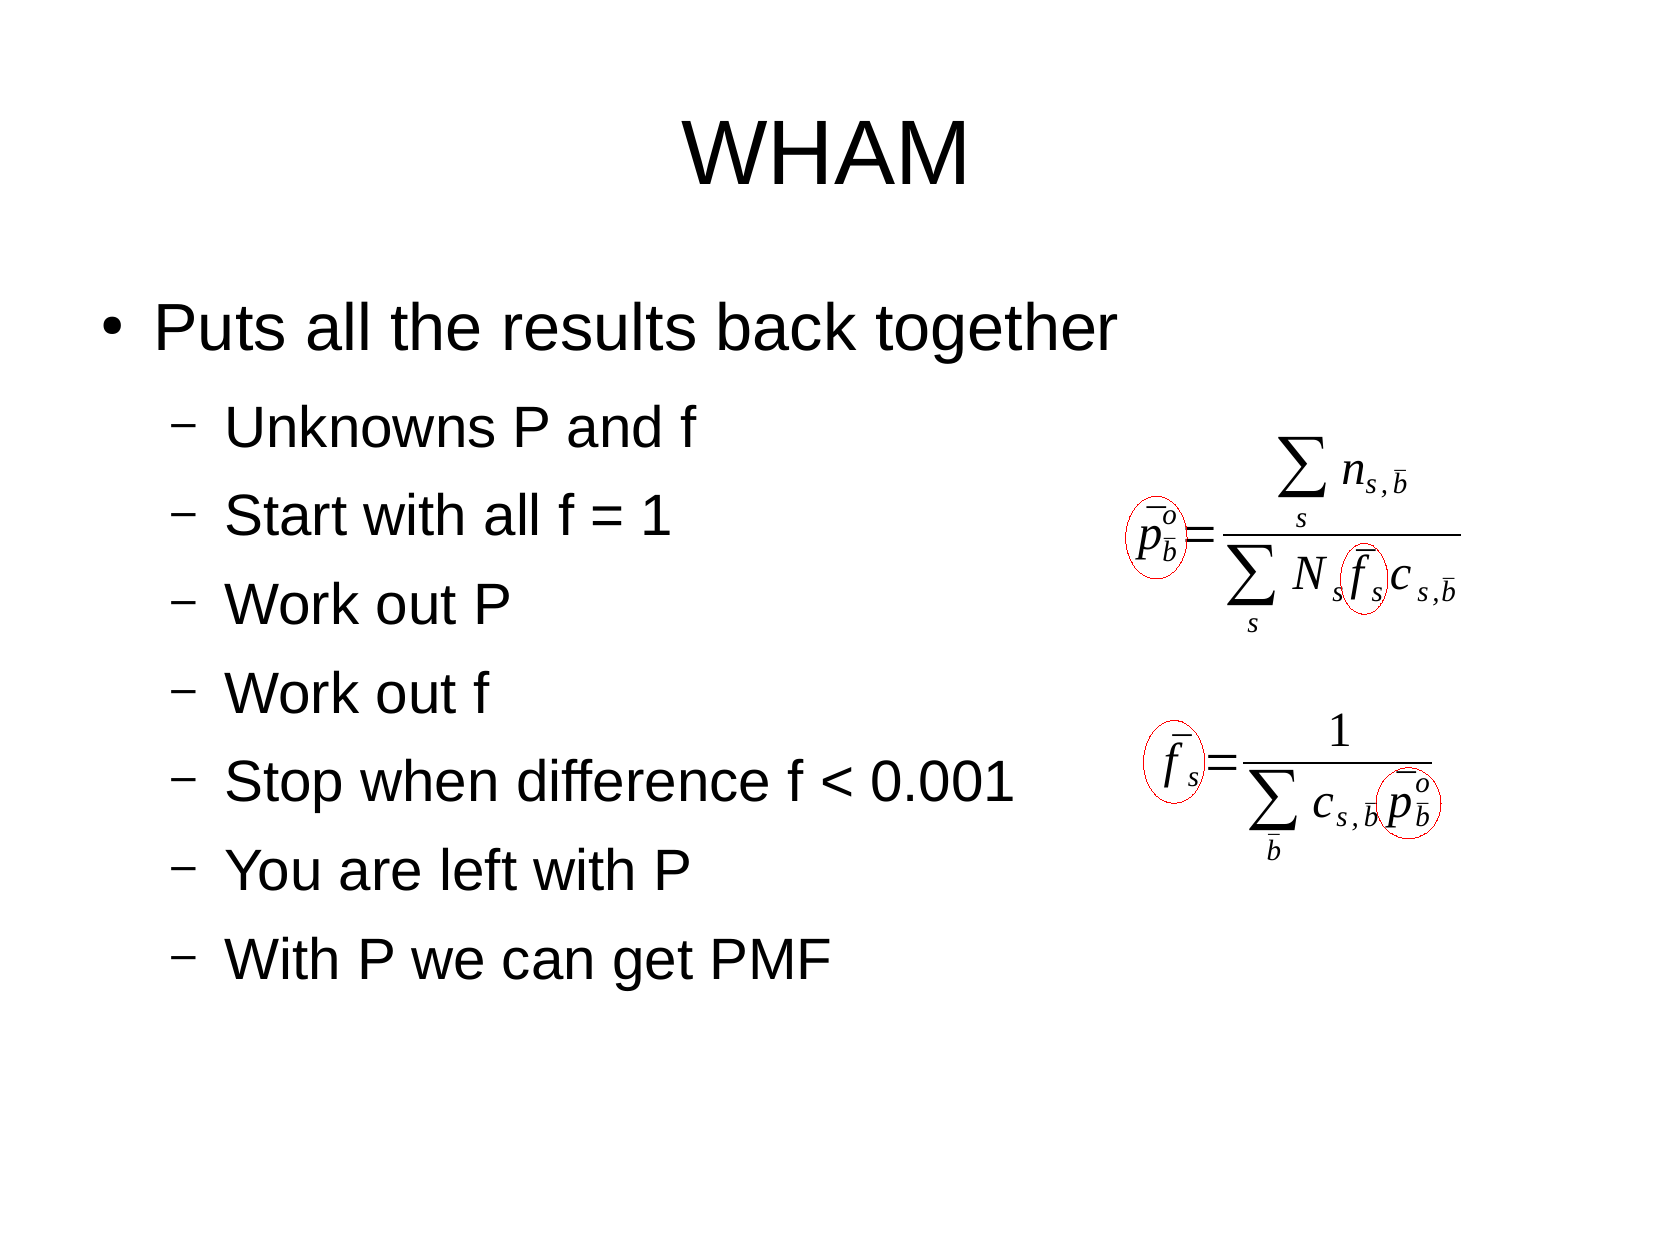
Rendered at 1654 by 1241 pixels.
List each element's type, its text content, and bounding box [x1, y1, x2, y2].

list Puts all the results back together Unknowns P and f Start with all f = 1 Work out P Work out f Stop when difference f < 0.001 You are left with P With P we can get PMF [82, 290, 1538, 1158]
chart [1151, 703, 1447, 866]
title WHAM [82, 49, 1571, 257]
chart [1119, 432, 1475, 641]
